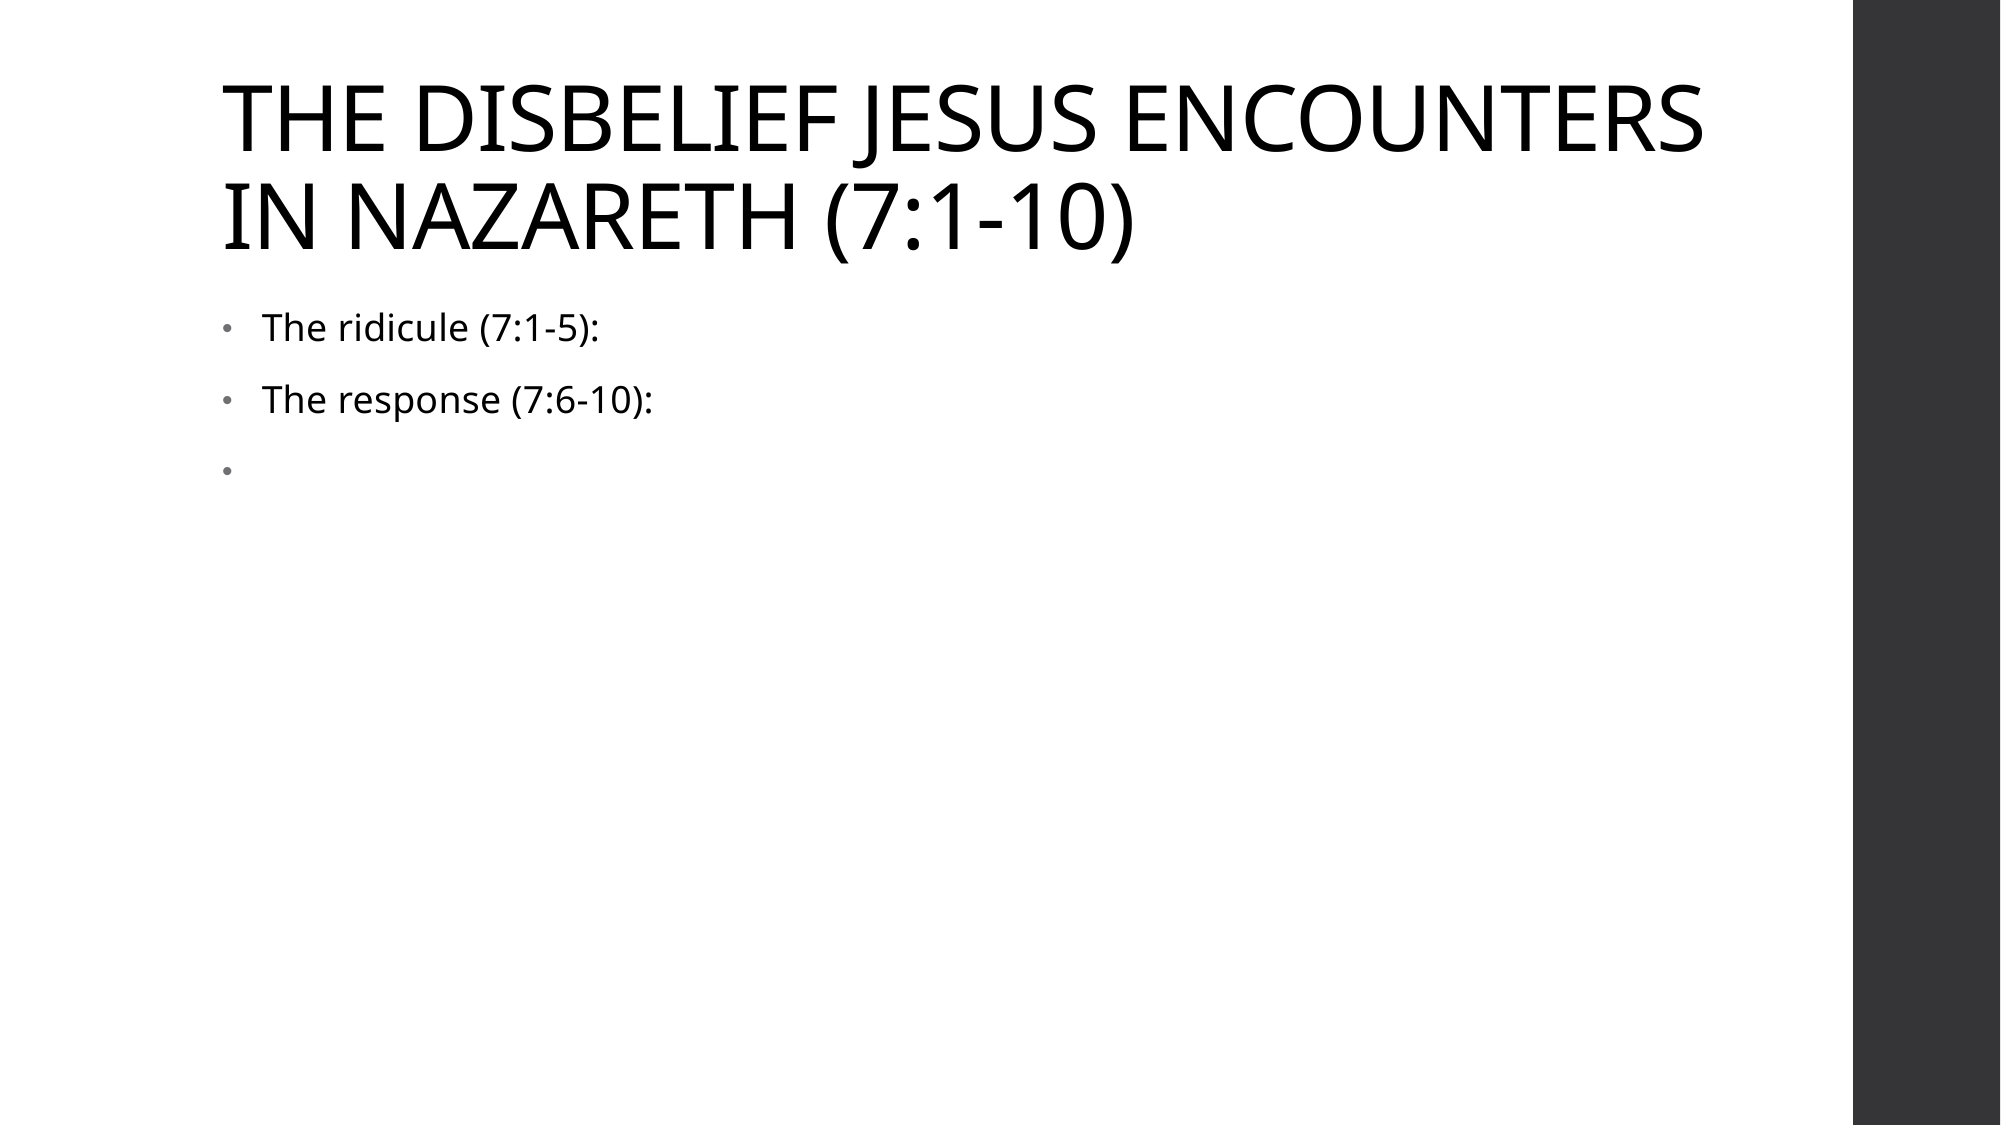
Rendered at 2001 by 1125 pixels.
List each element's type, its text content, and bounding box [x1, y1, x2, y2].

list The ridicule (7:1-5): The response (7:6-10): [206, 299, 1617, 1014]
title THE DISBELIEF JESUS ENCOUNTERS IN NAZARETH (7:1-10) [206, 60, 1797, 278]
